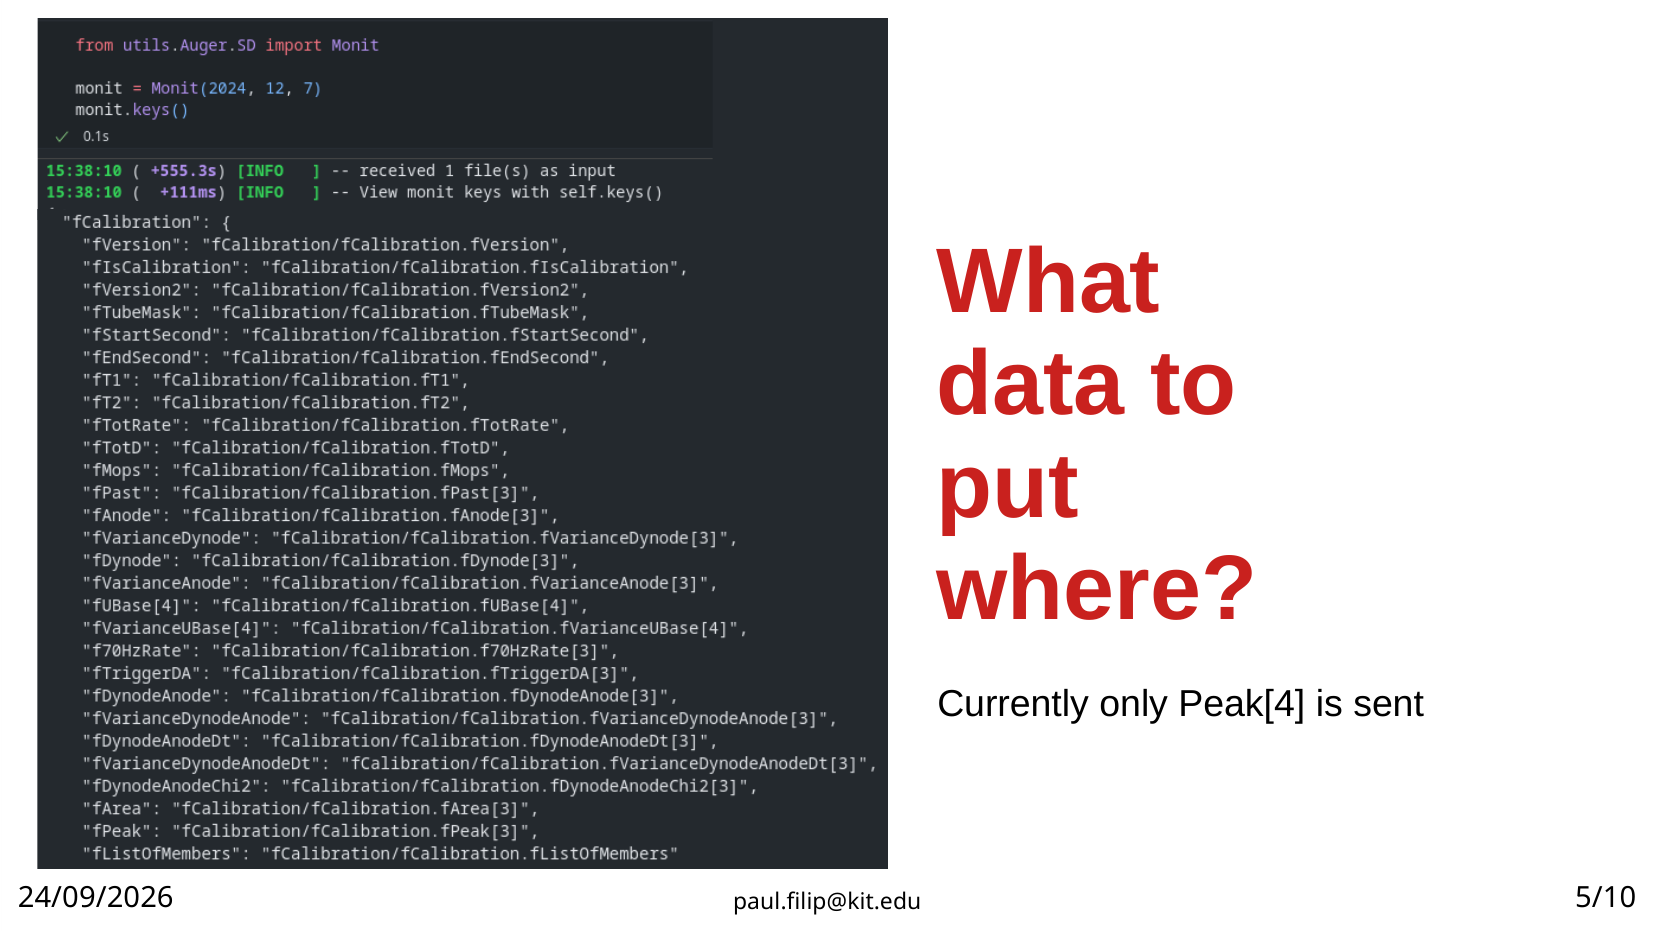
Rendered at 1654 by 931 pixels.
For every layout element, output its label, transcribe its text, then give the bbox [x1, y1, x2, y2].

text_box What data to put where? [921, 221, 1383, 731]
picture [0, 0, 1654, 931]
text_box Currently only Peak[4] is sent [922, 675, 1440, 732]
